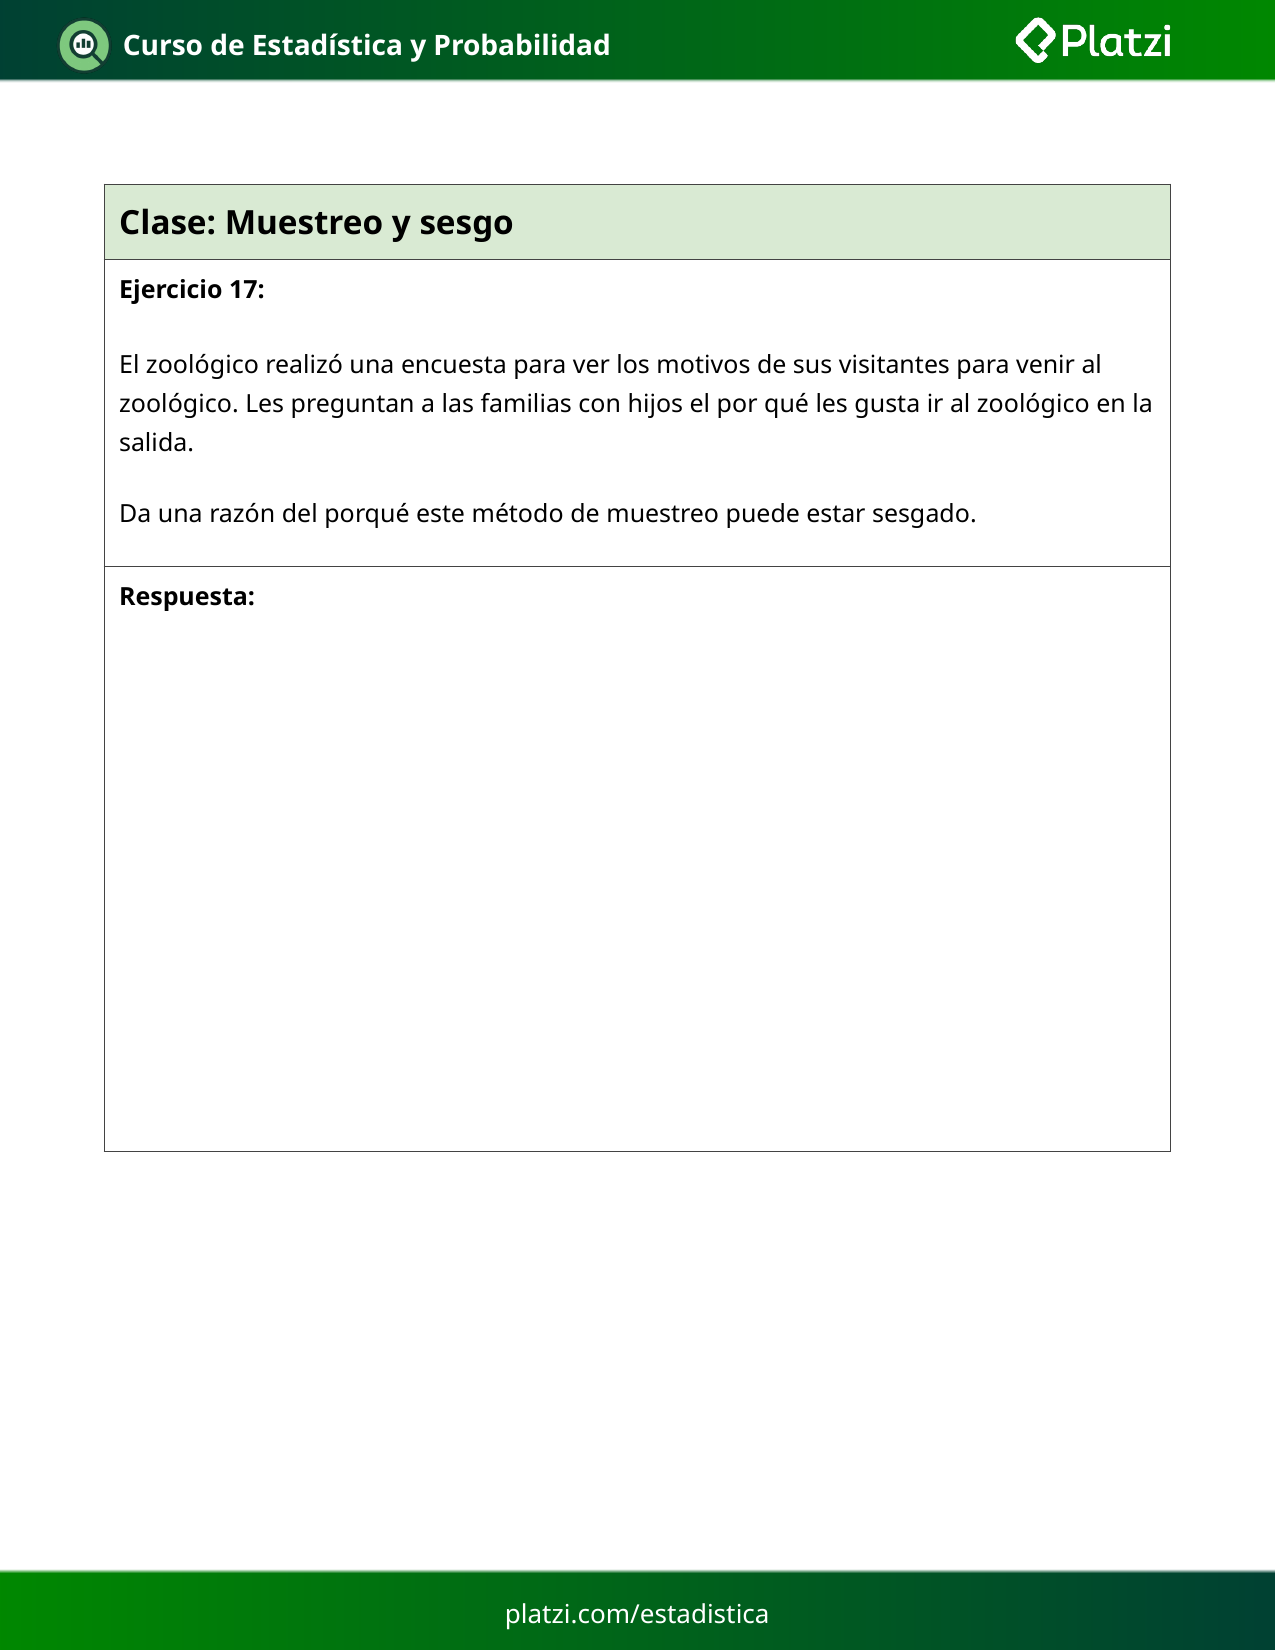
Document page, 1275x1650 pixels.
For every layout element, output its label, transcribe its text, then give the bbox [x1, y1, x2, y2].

table_cell Respuesta: [105, 567, 1170, 1151]
picture [0, 0, 1275, 1650]
subtitle platzi.com/estadistica [200, 1571, 1075, 1650]
title Curso de Estadística y Probabilidad [101, 6, 976, 86]
table_cell Ejercicio 17: El zoológico realizó una encuesta para ver los motivos de sus visitantes para venir al zoológico. Les preguntan a las familias con hijos el por qué les gusta ir al zoológico en la salida. Da una razón del porqué este método de muestreo puede estar sesgado. [105, 260, 1170, 566]
table_header Clase: Muestreo y sesgo [105, 185, 1170, 259]
